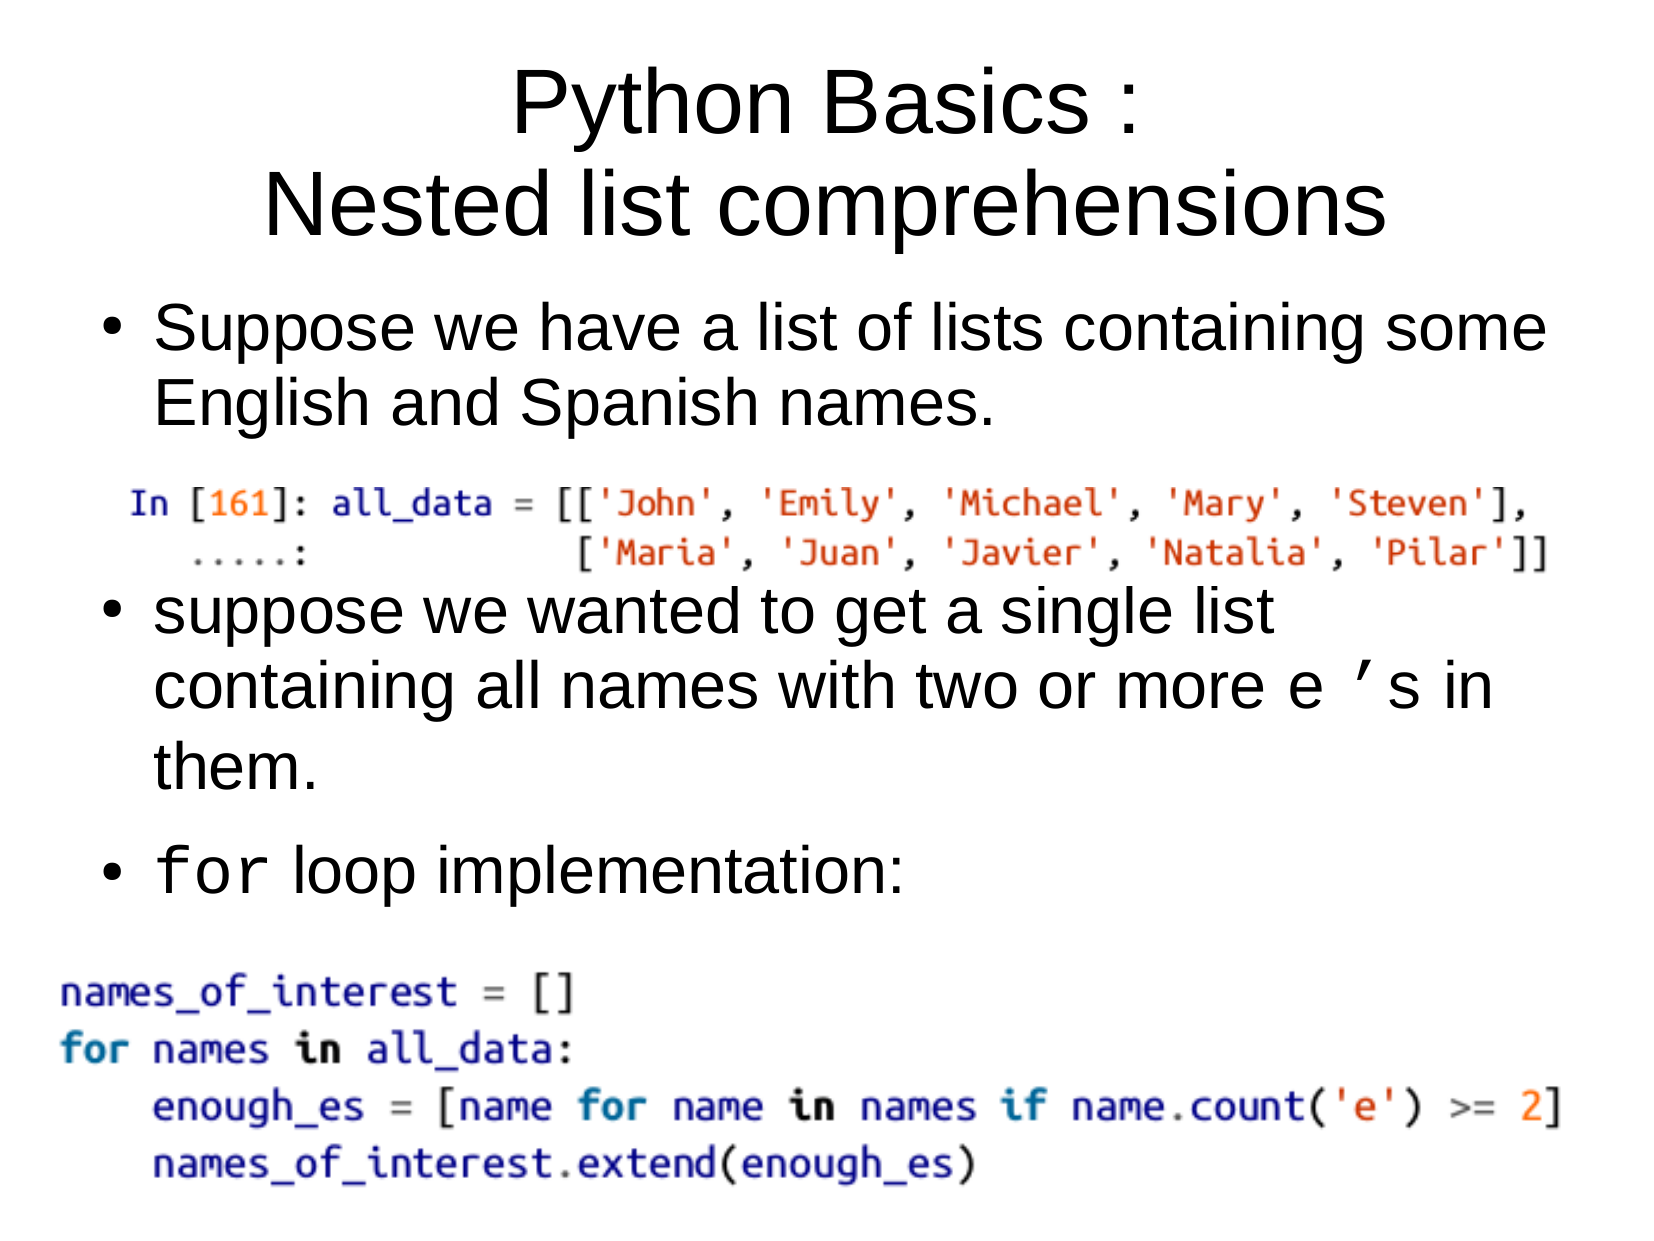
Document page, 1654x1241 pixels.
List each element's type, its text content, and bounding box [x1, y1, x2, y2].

picture [46, 966, 1568, 1197]
title Python Basics : Nested list comprehensions [82, 49, 1571, 257]
list Suppose we have a list of lists containing some English and Spanish names. suppose we wanted to get a single list containing all names with two or more e ’s in them. for loop implementation: [82, 290, 1571, 1010]
picture [127, 487, 1557, 586]
